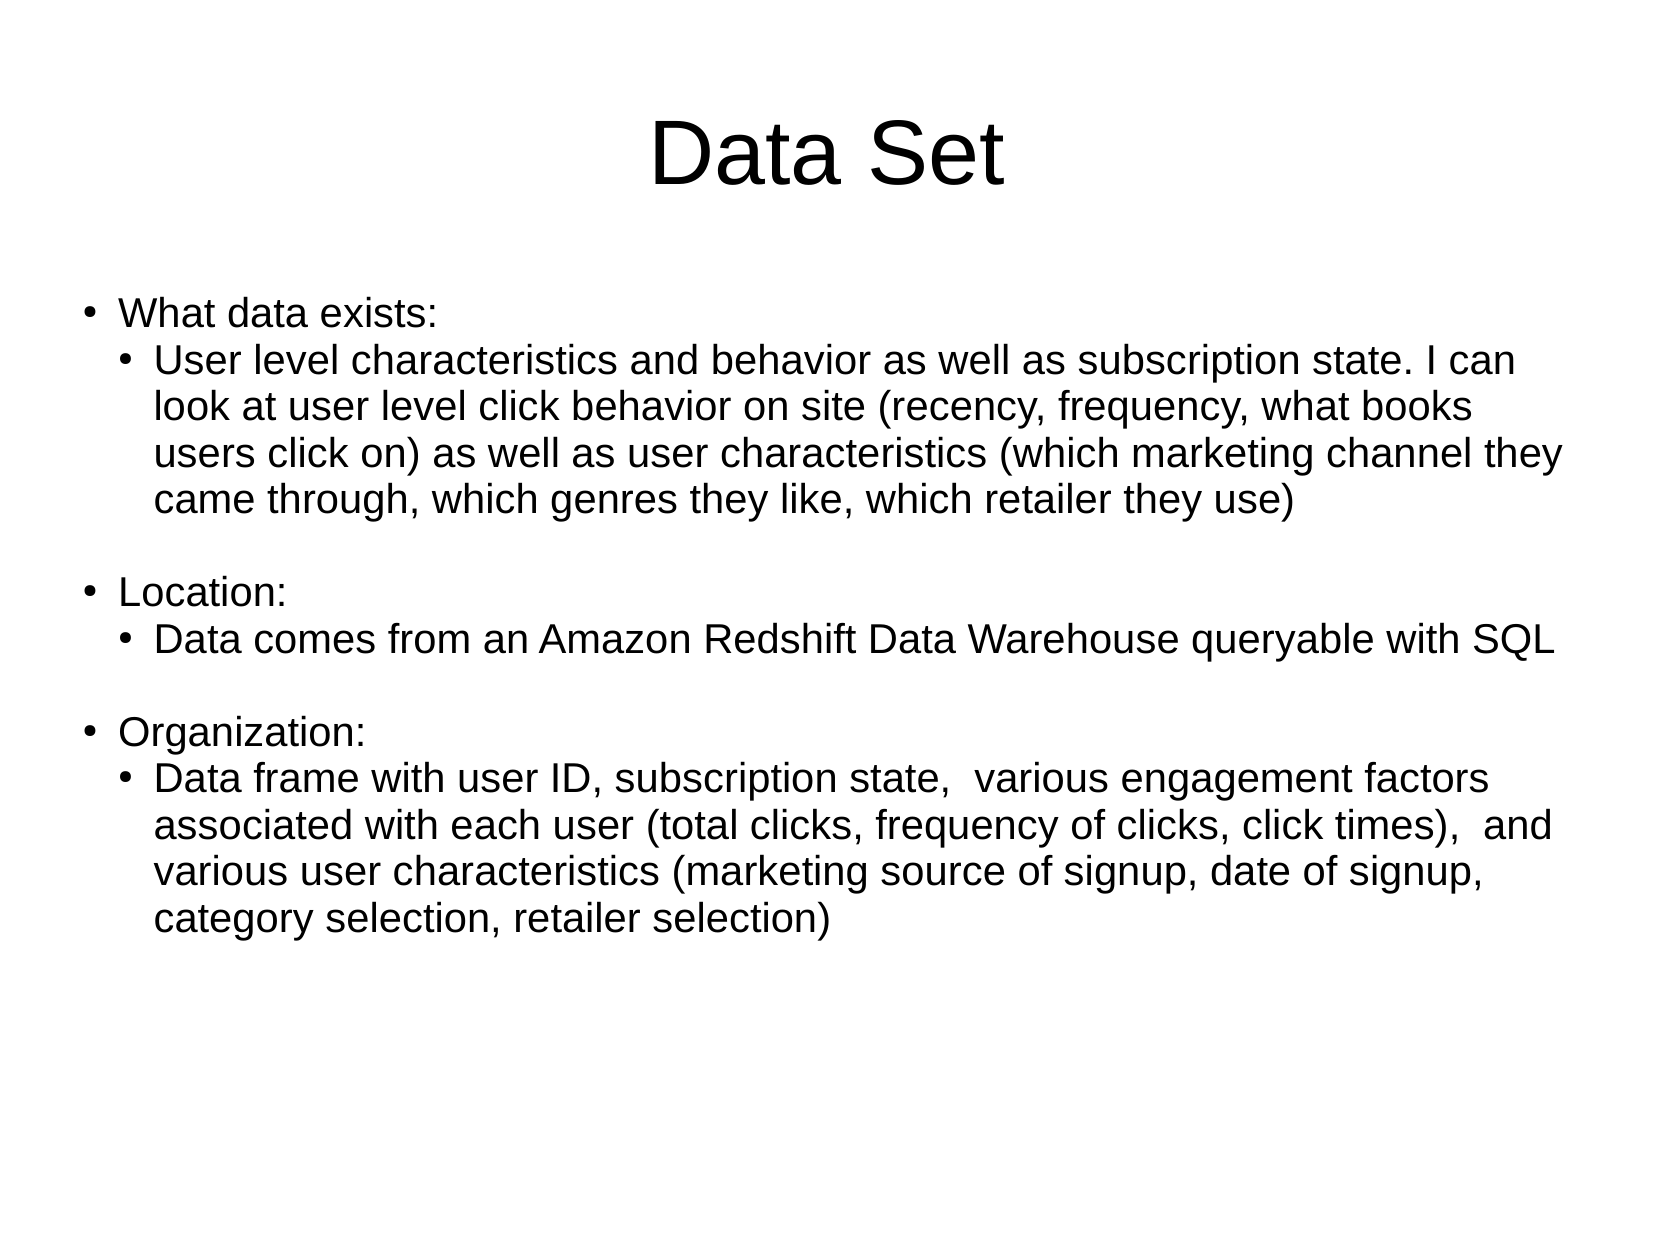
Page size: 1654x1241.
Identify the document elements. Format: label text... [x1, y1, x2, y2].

list What data exists: User level characteristics and behavior as well as subscription state. I can look at user level click behavior on site (recency, frequency, what books users click on) as well as user characteristics (which marketing channel they came through, which genres they like, which retailer they use) Location: Data comes from an Amazon Redshift Data Warehouse queryable with SQL Organization: Data frame with user ID, subscription state, various engagement factors associated with each user (total clicks, frequency of clicks, click times), and various user characteristics (marketing source of signup, date of signup, category selection, retailer selection) [82, 290, 1571, 1109]
title Data Set [82, 49, 1571, 257]
